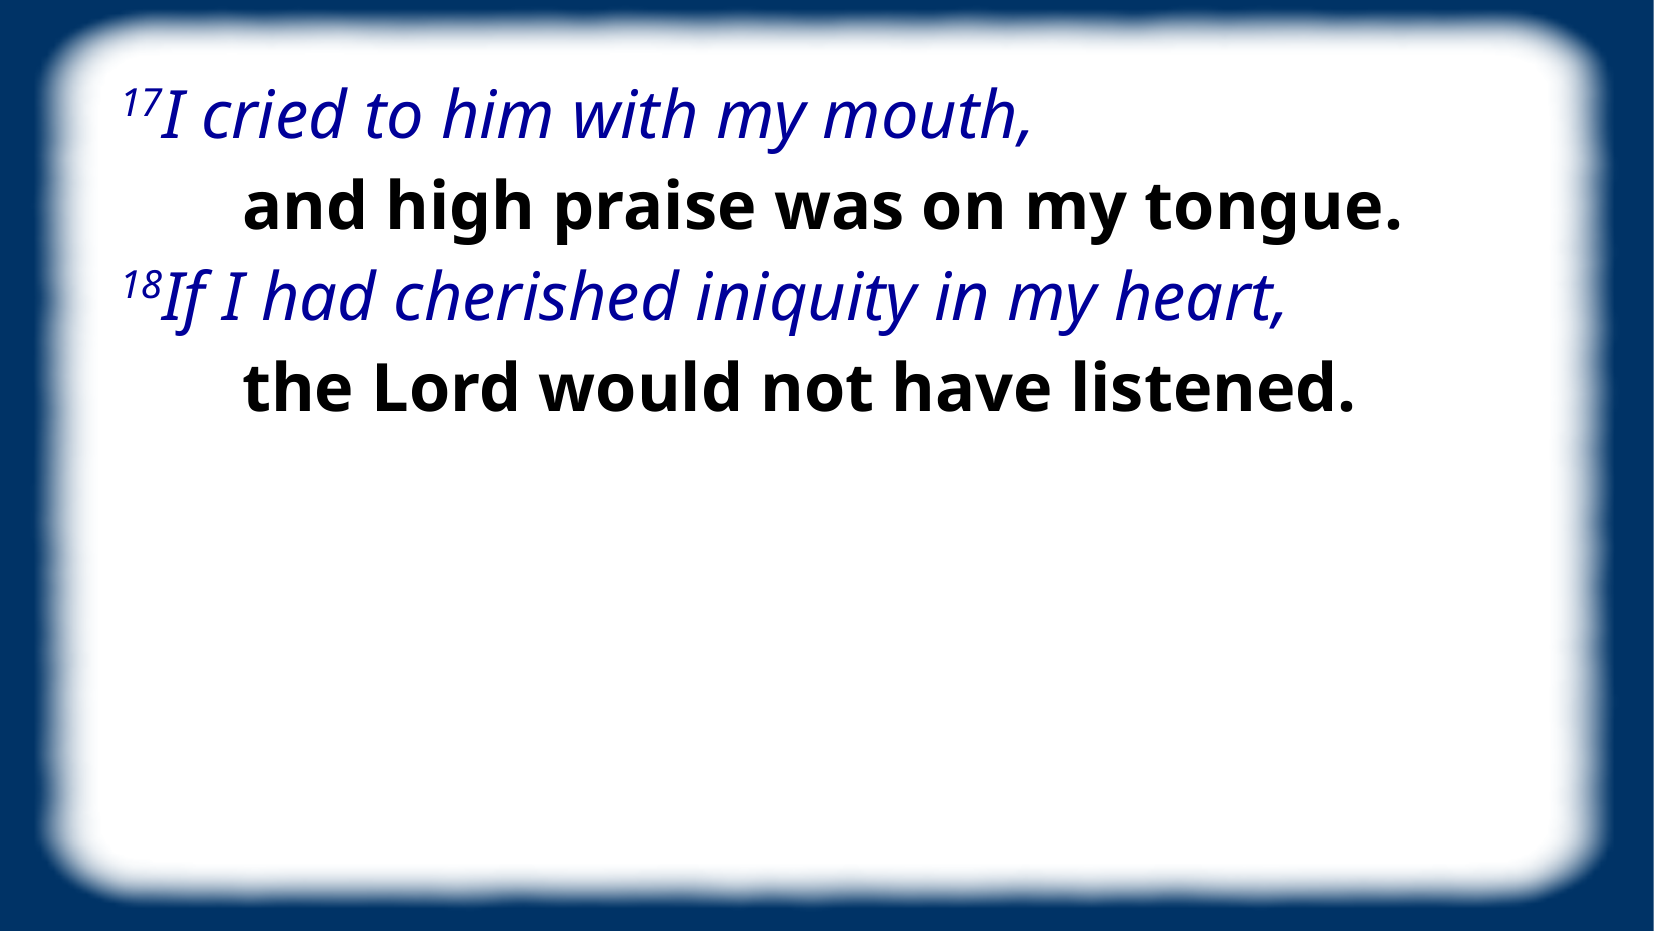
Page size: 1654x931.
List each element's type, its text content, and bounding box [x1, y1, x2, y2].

picture [0, 0, 1654, 931]
text_box 17I cried to him with my mouth, and high praise was on my tongue. 18If I had cherished iniquity in my heart, the Lord would not have listened. [105, 60, 1546, 430]
